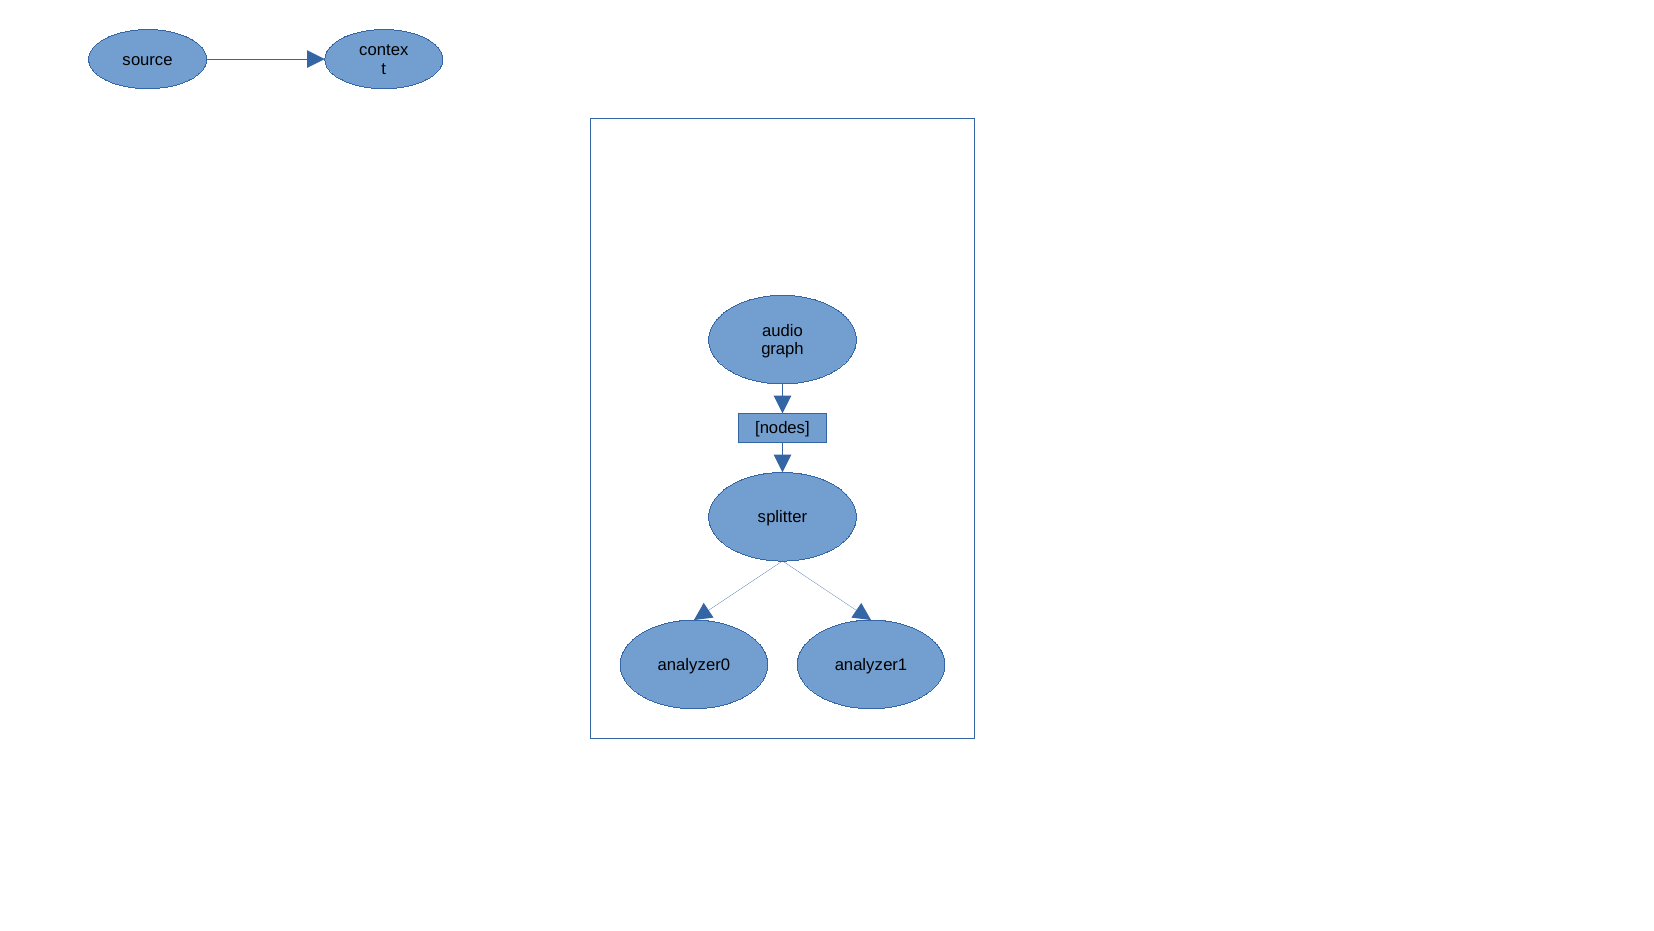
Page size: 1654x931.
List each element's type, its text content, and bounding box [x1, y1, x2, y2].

text_box source [88, 29, 207, 89]
text_box analyzer1 [797, 620, 945, 709]
text_box [nodes] [738, 413, 827, 443]
text_box context [324, 29, 443, 89]
text_box splitter [708, 472, 857, 562]
text_box analyzer0 [620, 620, 768, 709]
text_box audio graph [708, 295, 857, 384]
